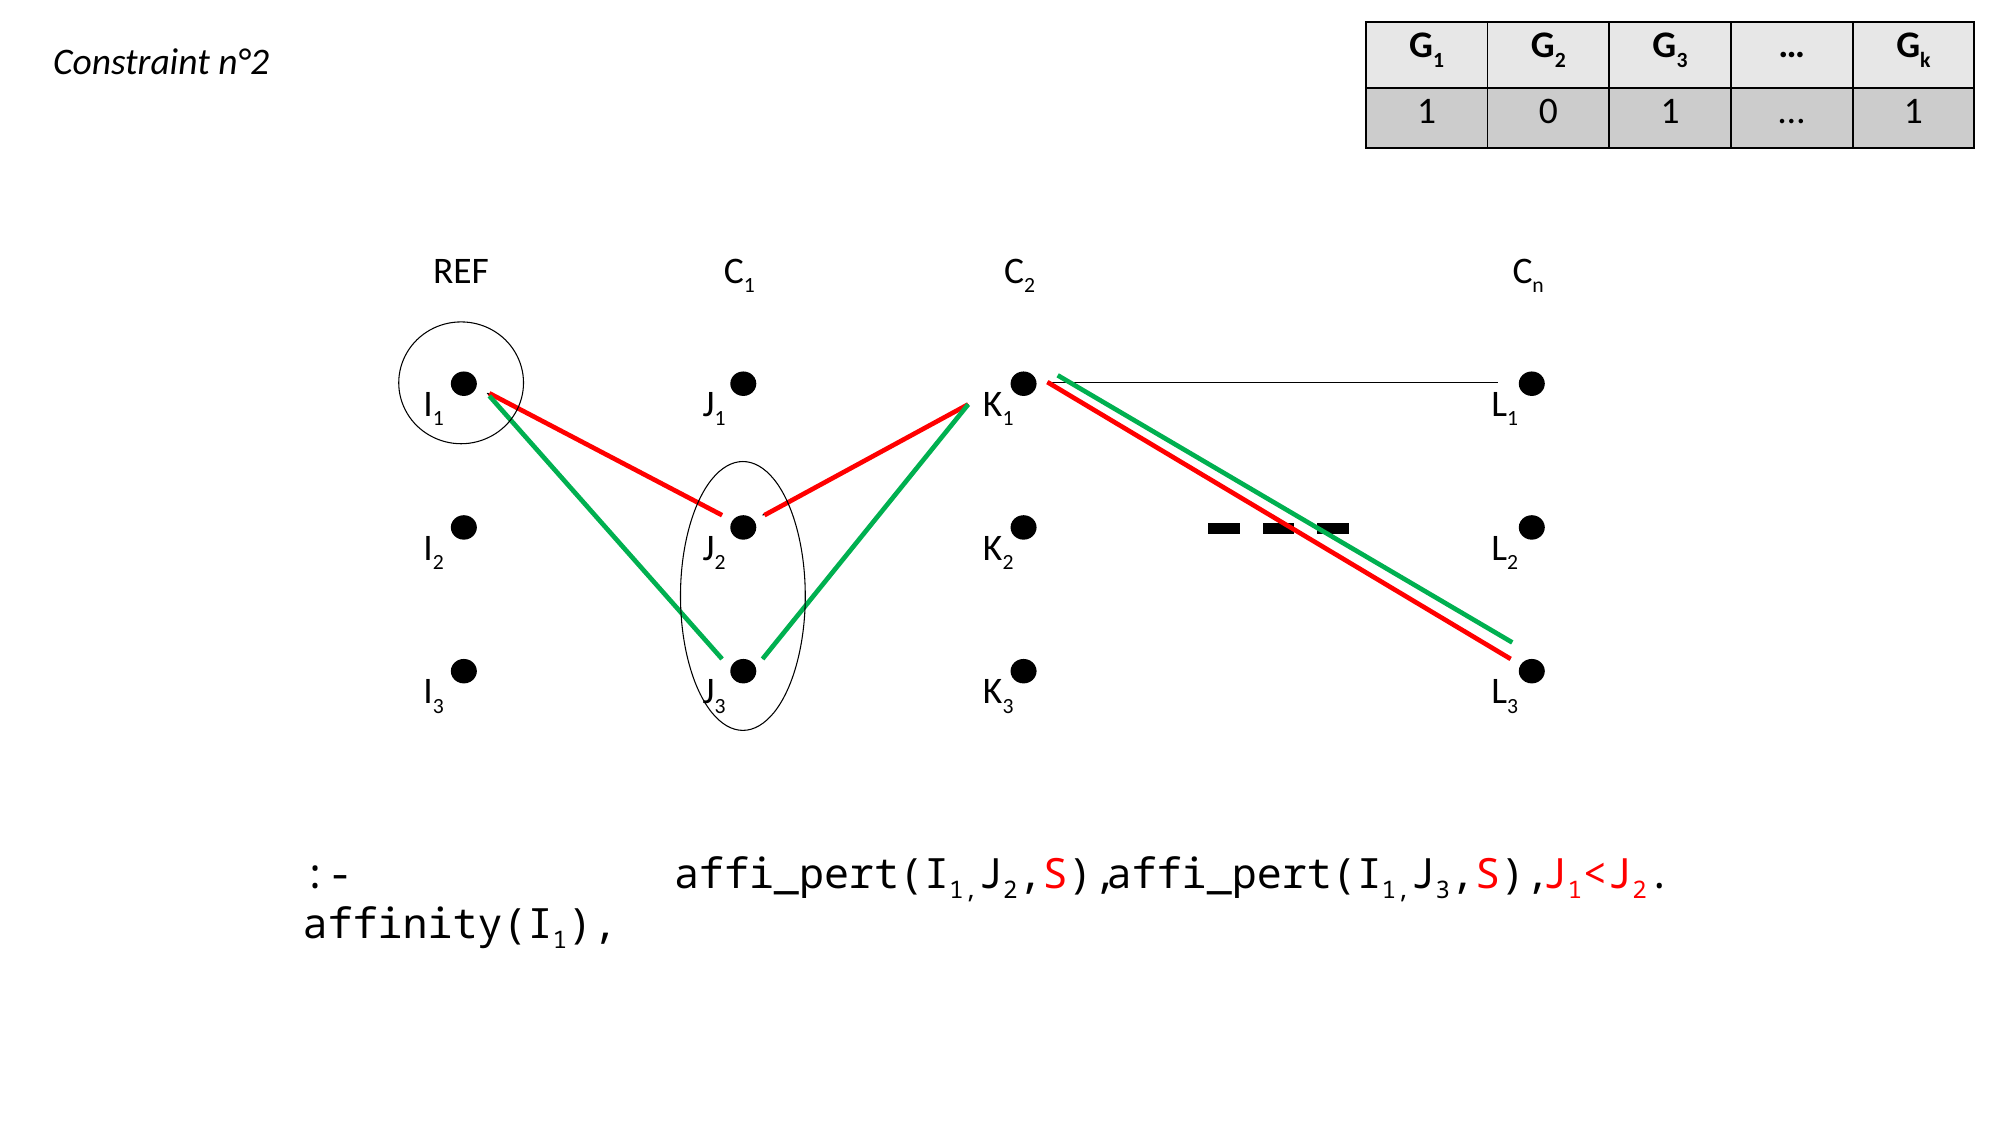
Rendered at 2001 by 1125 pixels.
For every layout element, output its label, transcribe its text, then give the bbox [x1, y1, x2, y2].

text_box Constraint n°2 [38, 29, 300, 90]
table_cell 1 [1367, 89, 1487, 147]
table_cell … [1732, 89, 1852, 147]
table_cell 0 [1488, 89, 1608, 147]
text_box [1209, 523, 1239, 533]
table_header Gk [1854, 23, 1973, 87]
text_box C2 [989, 238, 1058, 305]
text_box :- affinity(I1), [288, 839, 691, 961]
text_box I3 [408, 658, 477, 725]
text_box REF [418, 238, 510, 299]
text_box affi_pert(I1,J2,S), [659, 839, 1091, 911]
text_box K3 [968, 658, 1037, 725]
text_box I1 [408, 371, 477, 438]
table_cell 1 [1854, 89, 1973, 147]
table_header … [1732, 23, 1852, 87]
text_box J1 [687, 371, 757, 438]
text_box L2 [1476, 515, 1545, 582]
text_box J3 [687, 662, 723, 725]
table_header G3 [1610, 23, 1730, 87]
text_box J2 [687, 515, 757, 582]
text_box [1263, 524, 1294, 534]
text_box [1318, 523, 1348, 533]
table_cell 1 [1610, 89, 1730, 147]
text_box L3 [1476, 658, 1545, 725]
text_box affi_pert(I1,J3,S), [1091, 839, 1527, 911]
table_header G2 [1488, 23, 1608, 87]
text_box I2 [408, 515, 477, 582]
text_box Cn [1497, 238, 1566, 305]
text_box J2 [687, 515, 692, 529]
text_box J3 [689, 658, 757, 725]
text_box J1<J2. [1527, 839, 1688, 911]
text_box K2 [968, 515, 1037, 582]
text_box L1 [1476, 371, 1545, 438]
text_box I1 [408, 418, 431, 438]
table_header G1 [1367, 23, 1487, 87]
text_box C1 [709, 238, 778, 305]
text_box K1 [968, 371, 1037, 438]
